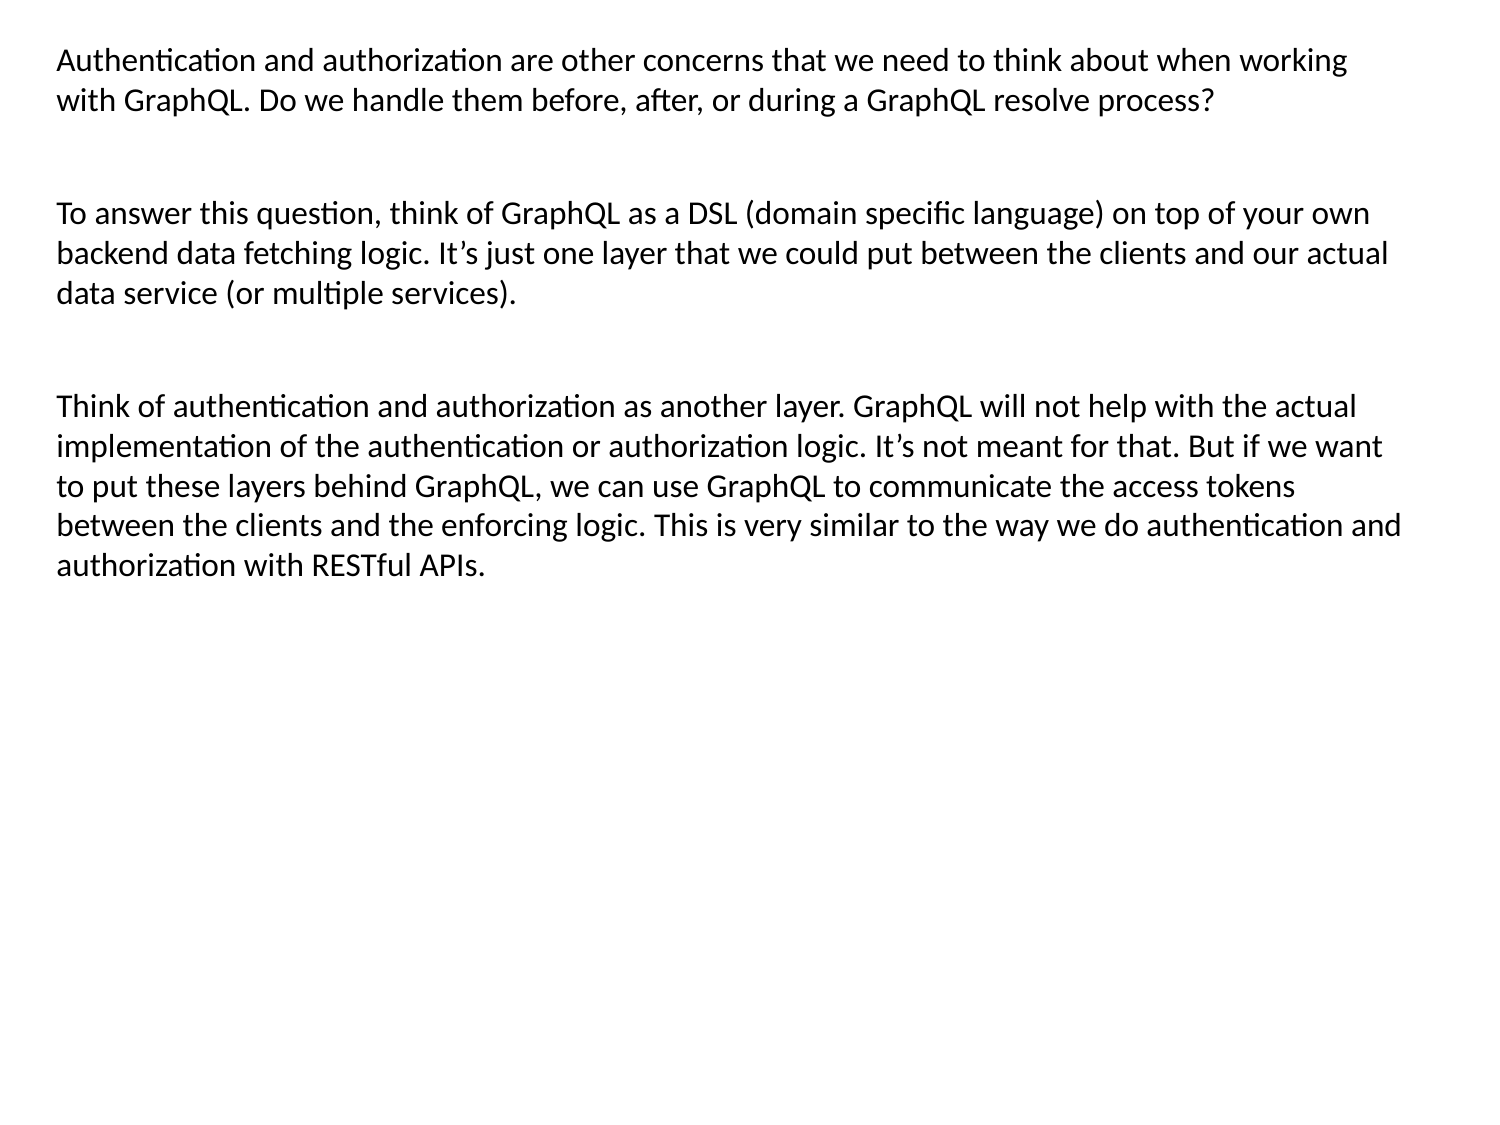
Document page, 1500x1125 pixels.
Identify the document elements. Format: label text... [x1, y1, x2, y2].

list Authentication and authorization are other concerns that we need to think about when working with GraphQL. Do we handle them before, after, or during a GraphQL resolve process? To answer this question, think of GraphQL as a DSL (domain specific language) on top of your own backend data fetching logic. It’s just one layer that we could put between the clients and our actual data service (or multiple services). Think of authentication and authorization as another layer. GraphQL will not help with the actual implementation of the authentication or authorization logic. It’s not meant for that. But if we want to put these layers behind GraphQL, we can use GraphQL to communicate the access tokens between the clients and the enforcing logic. This is very similar to the way we do authentication and authorization with RESTful APIs. [41, 30, 1426, 1005]
